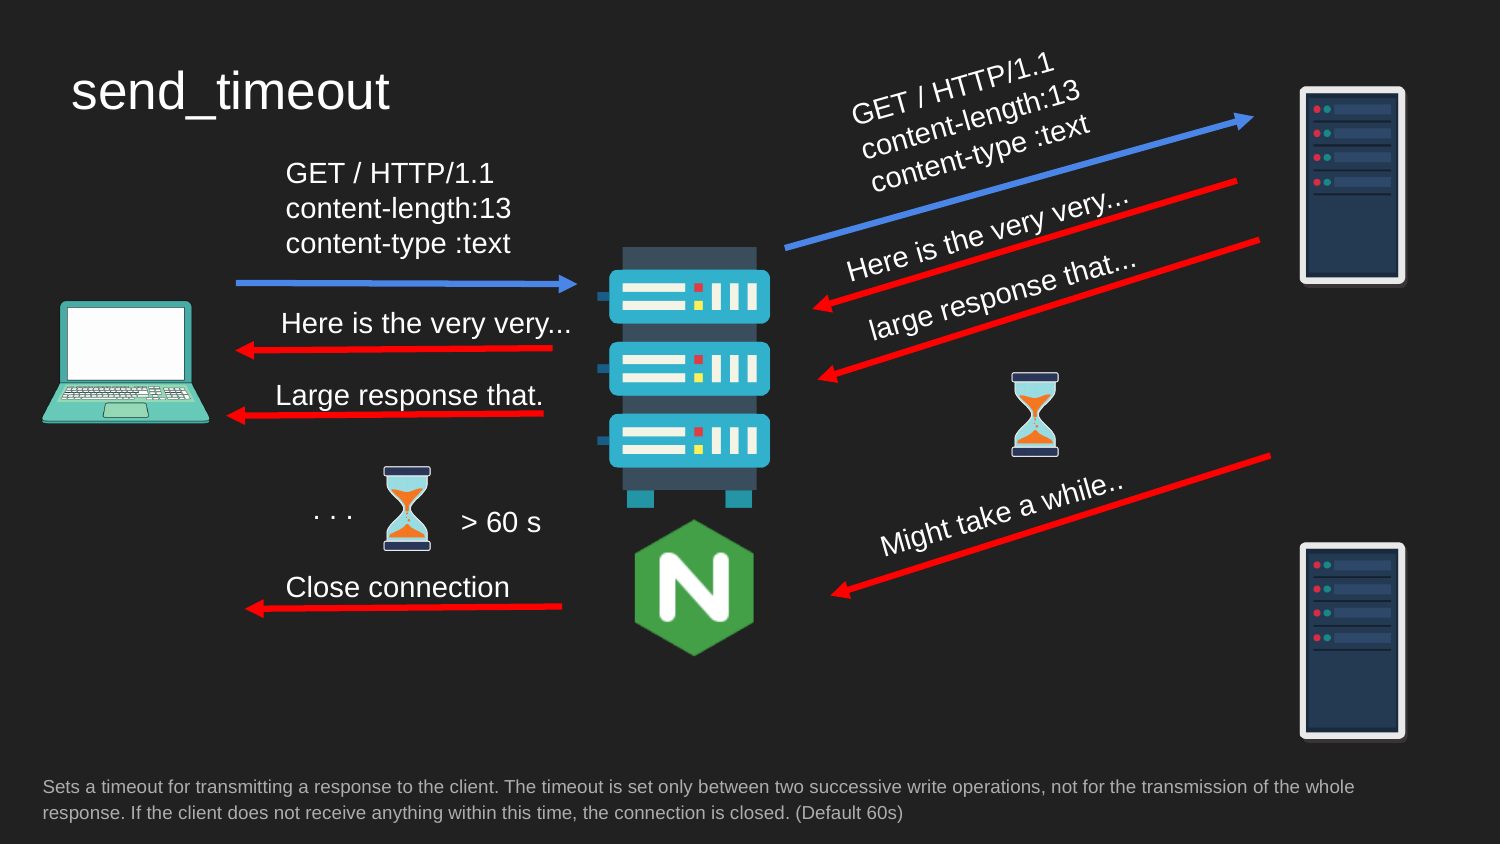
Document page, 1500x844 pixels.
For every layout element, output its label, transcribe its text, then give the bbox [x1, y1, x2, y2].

picture [0, 285, 262, 439]
text_box large response that... [846, 193, 1248, 366]
text_box GET / HTTP/1.1 content-length:13 content-type :text [828, 13, 1128, 219]
text_box > 60 s [445, 488, 559, 553]
text_box Close connection [270, 553, 703, 619]
picture [376, 461, 436, 553]
text_box Here is the very very... [823, 134, 1225, 307]
text_box Might take a while.. [857, 408, 1259, 582]
text_box . . . [289, 475, 376, 541]
text_box Sets a timeout for transmitting a response to the client. The timeout is set only between two successive write operations, not for the transmission of the whole response. If the client does not receive anything within this time, the connection is closed. (Default 60s) [27, 756, 1403, 839]
text_box GET / HTTP/1.1 content-length:13 content-type :text [270, 139, 543, 274]
picture [597, 240, 777, 663]
picture [1288, 78, 1421, 293]
picture [1003, 367, 1064, 462]
text_box Large response that. [260, 360, 588, 426]
picture [1288, 534, 1421, 749]
text_box Here is the very very... [265, 289, 603, 390]
title send_timeout [56, 41, 659, 136]
